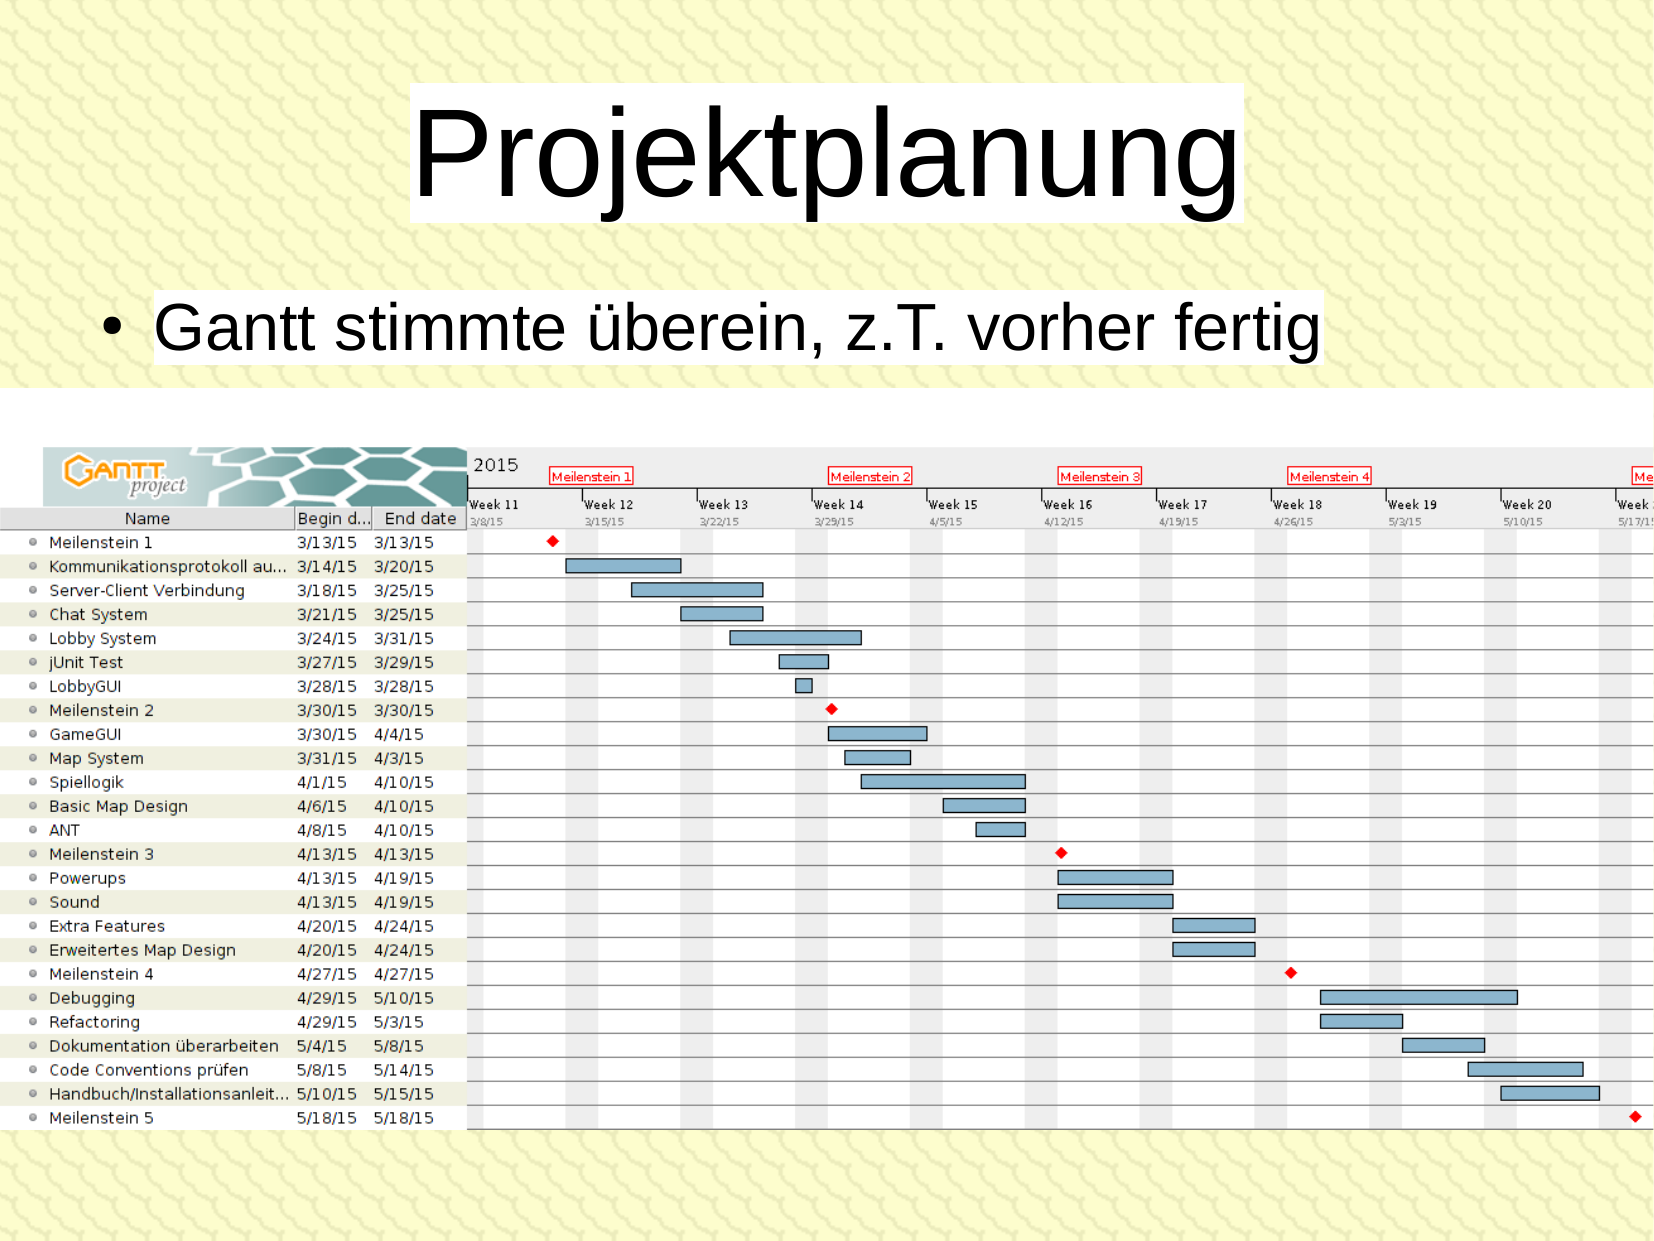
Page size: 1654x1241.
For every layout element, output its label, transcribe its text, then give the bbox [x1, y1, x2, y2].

list Gantt stimmte überein, z.T. vorher fertig [82, 290, 1571, 388]
picture [0, 0, 1654, 1241]
title Projektplanung [82, 49, 1571, 257]
